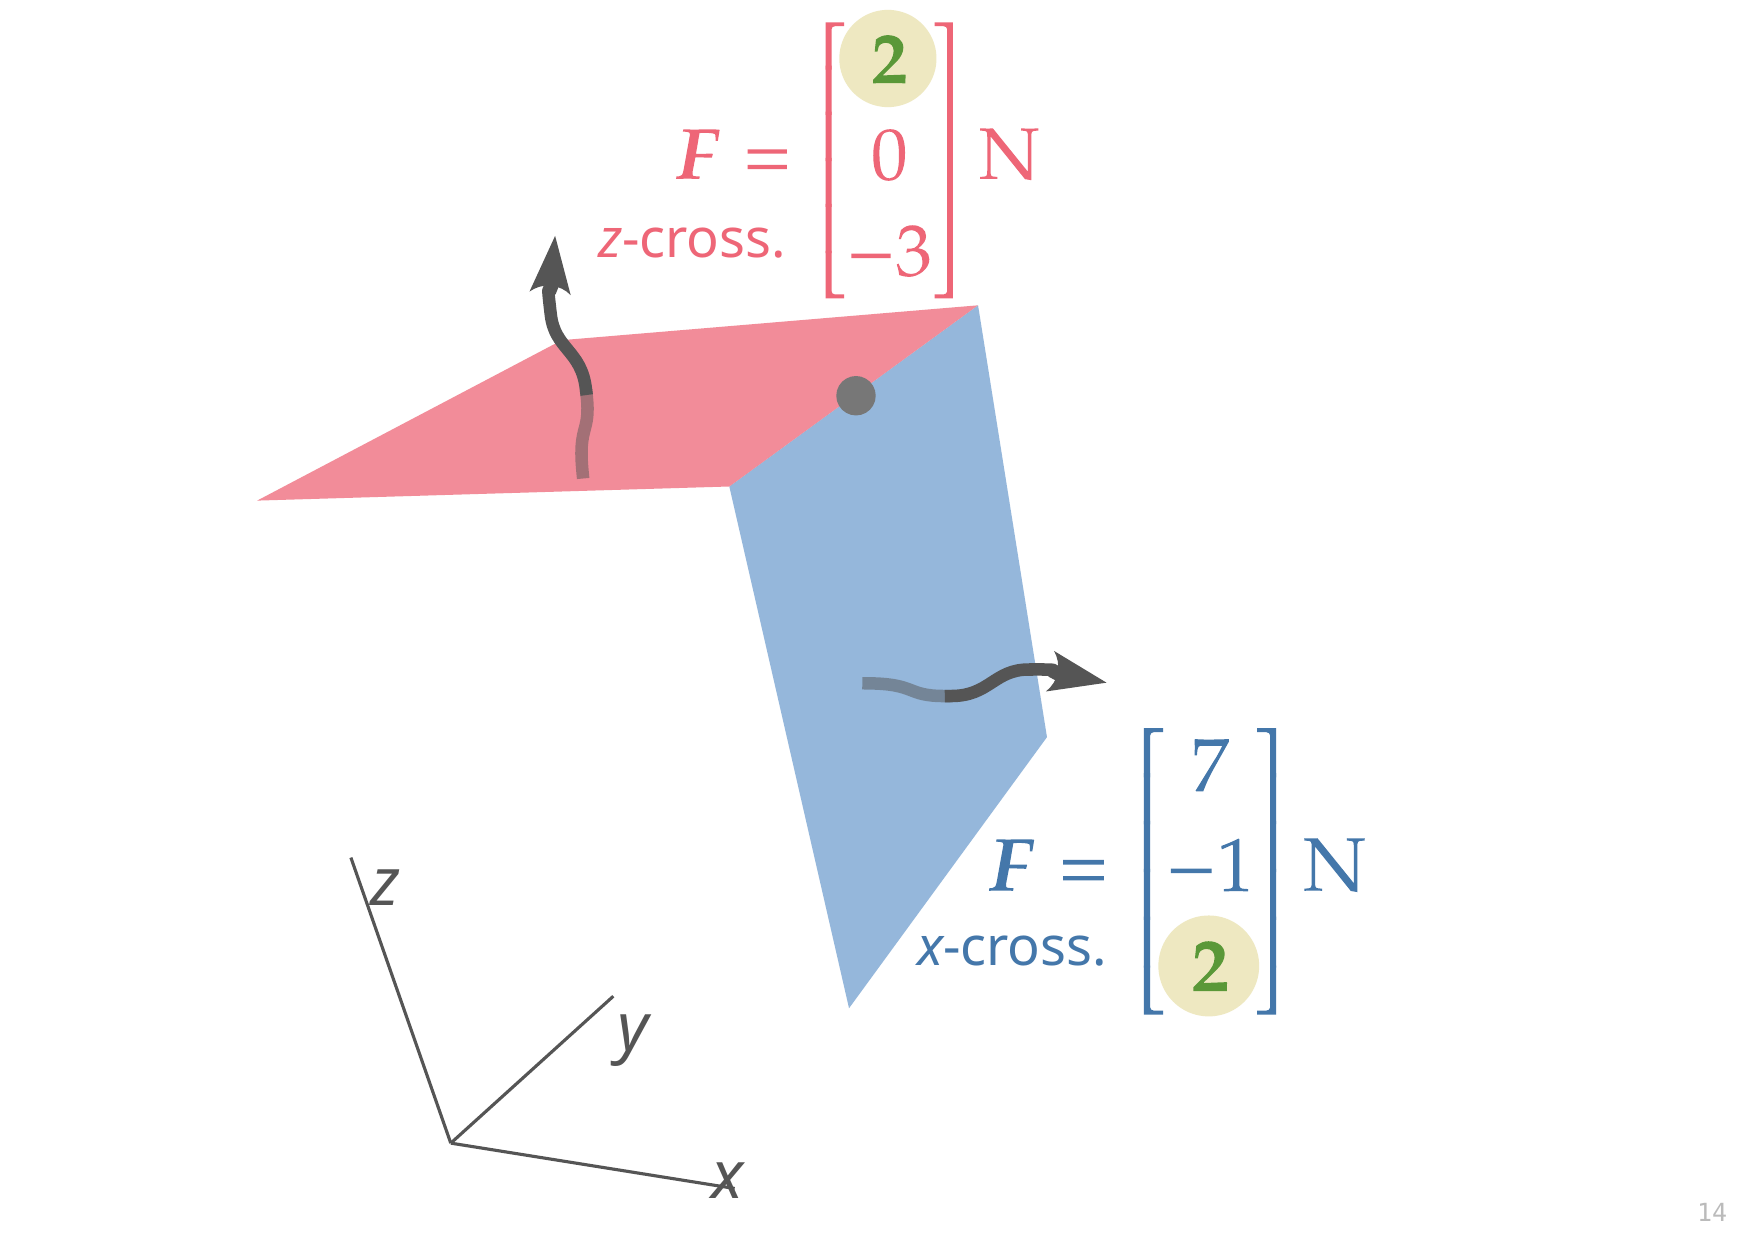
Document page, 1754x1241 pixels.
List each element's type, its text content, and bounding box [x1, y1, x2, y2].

text_box [1063, 876, 1104, 881]
text_box [1158, 915, 1260, 1017]
text_box [1257, 728, 1277, 1015]
text_box z-cross. [583, 191, 789, 261]
text_box [1194, 739, 1229, 792]
text_box [988, 839, 1035, 891]
text_box [873, 129, 906, 181]
text_box [1304, 838, 1365, 893]
text_box [1170, 868, 1212, 874]
text_box [980, 128, 1039, 181]
text_box [825, 22, 845, 299]
text_box z [355, 826, 395, 908]
text_box x-cross. [902, 900, 1111, 970]
text_box x [696, 1119, 738, 1202]
text_box y [603, 972, 645, 1054]
text_box [257, 305, 1047, 1009]
text_box [896, 225, 930, 277]
text_box [1143, 728, 1164, 1015]
text_box [851, 253, 891, 259]
text_box [934, 22, 953, 299]
text_box [1221, 838, 1249, 892]
text_box [747, 149, 787, 154]
text_box [839, 9, 937, 108]
text_box [676, 129, 720, 179]
text_box [1063, 859, 1104, 865]
text_box [747, 164, 787, 170]
